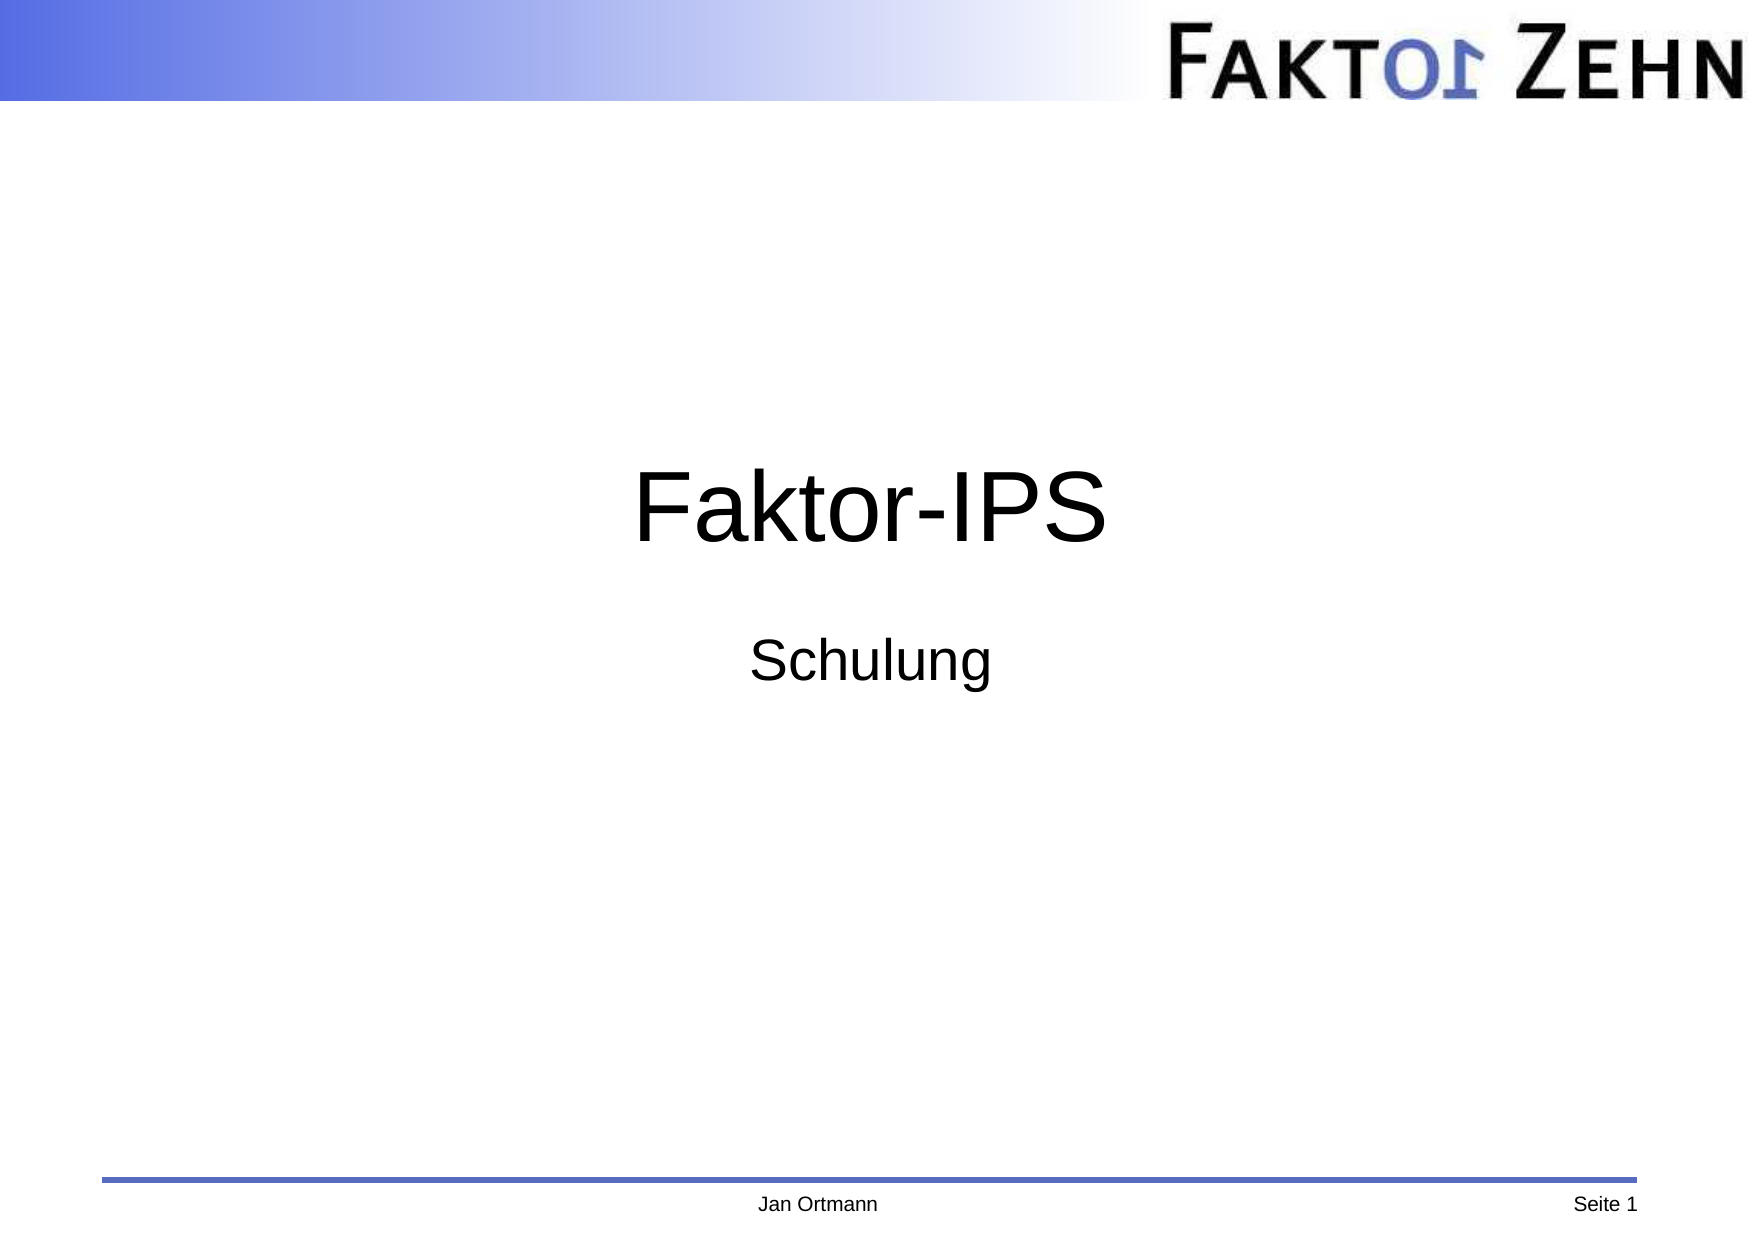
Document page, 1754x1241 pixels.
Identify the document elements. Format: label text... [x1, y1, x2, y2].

picture [1162, 7, 1752, 100]
text_box Faktor-IPS Schulung [428, 437, 1315, 827]
